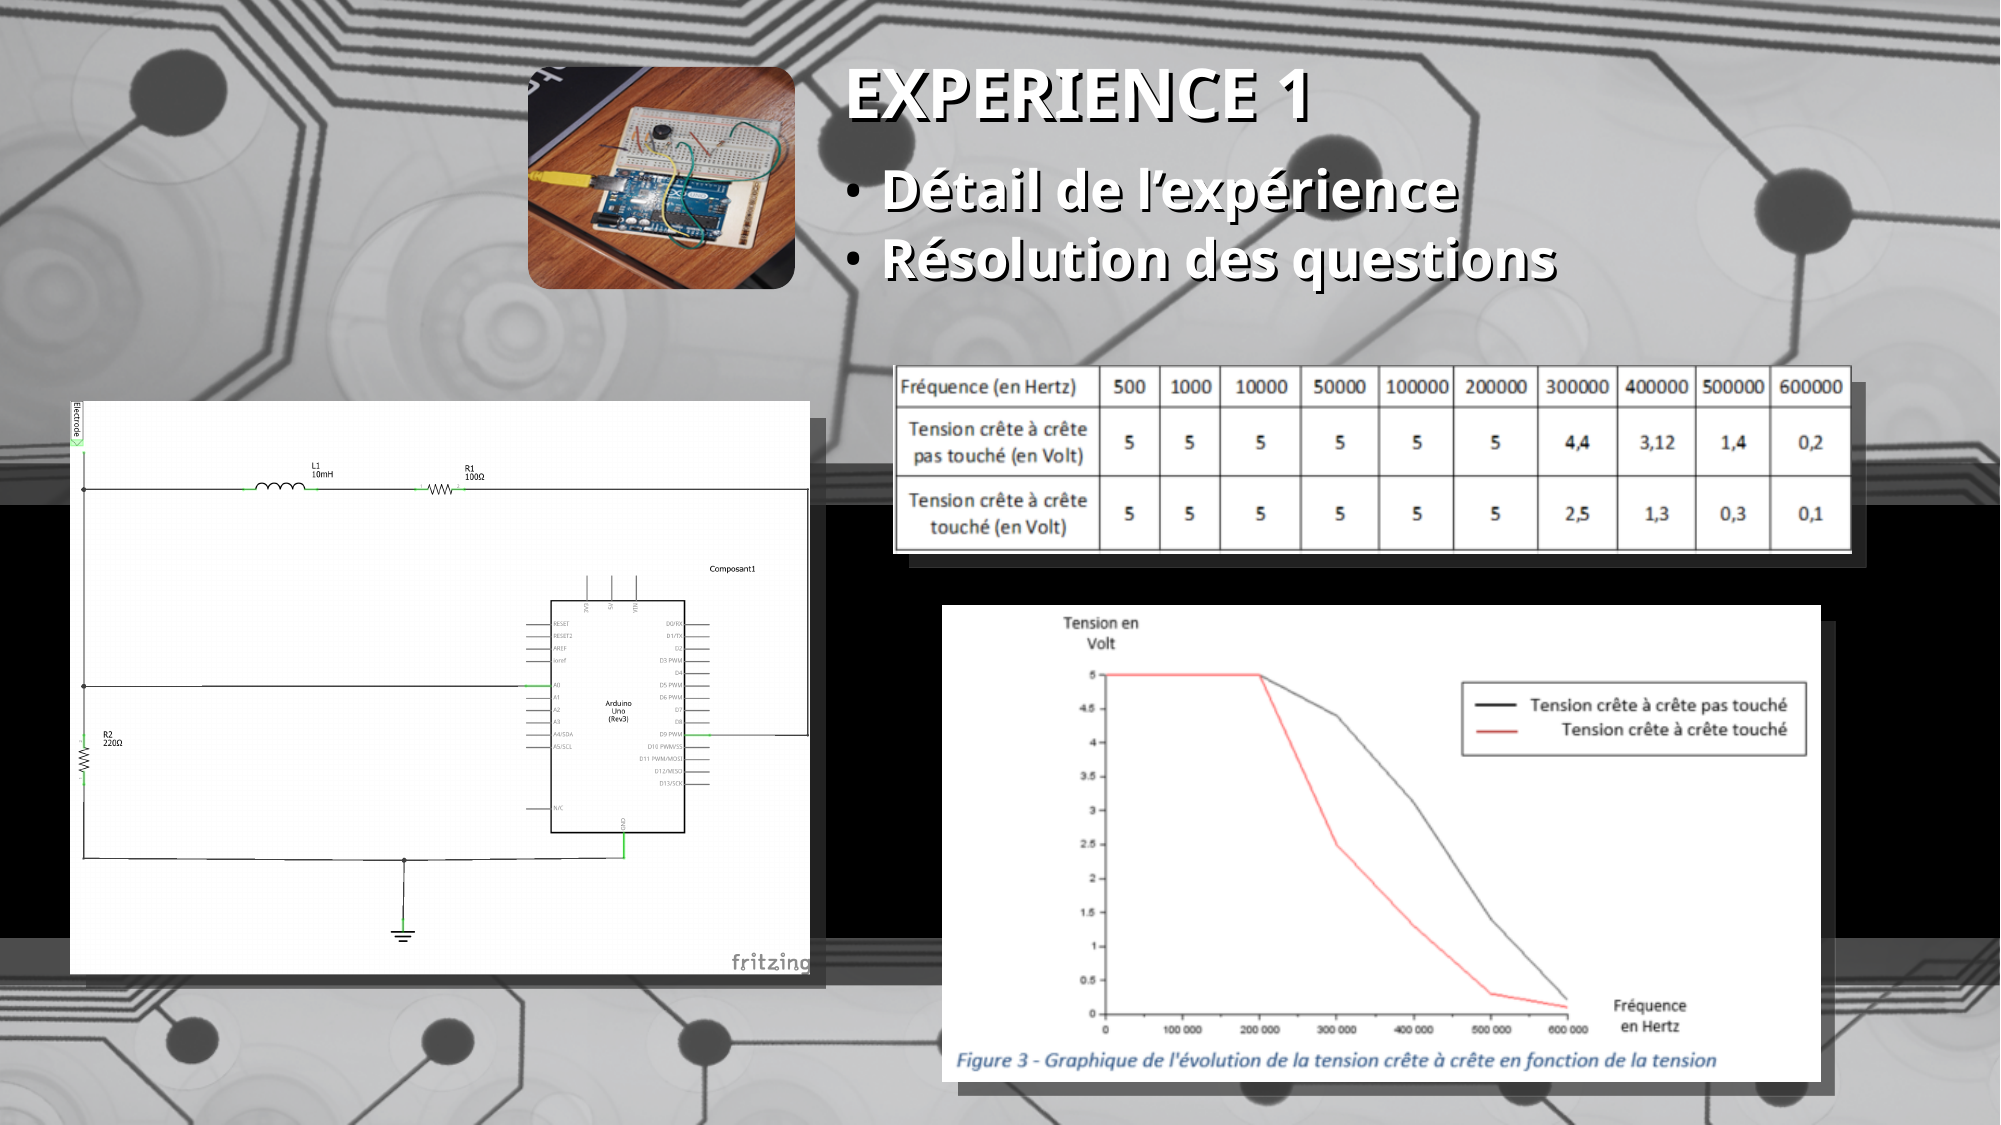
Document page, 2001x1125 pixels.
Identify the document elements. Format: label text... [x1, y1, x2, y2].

text_box [528, 66, 795, 290]
picture [70, 401, 810, 975]
picture [942, 605, 1821, 1082]
picture [893, 365, 1852, 554]
text_box EXPERIENCE 1 Détail de l’expérience Résolution des questions [528, 39, 1862, 317]
